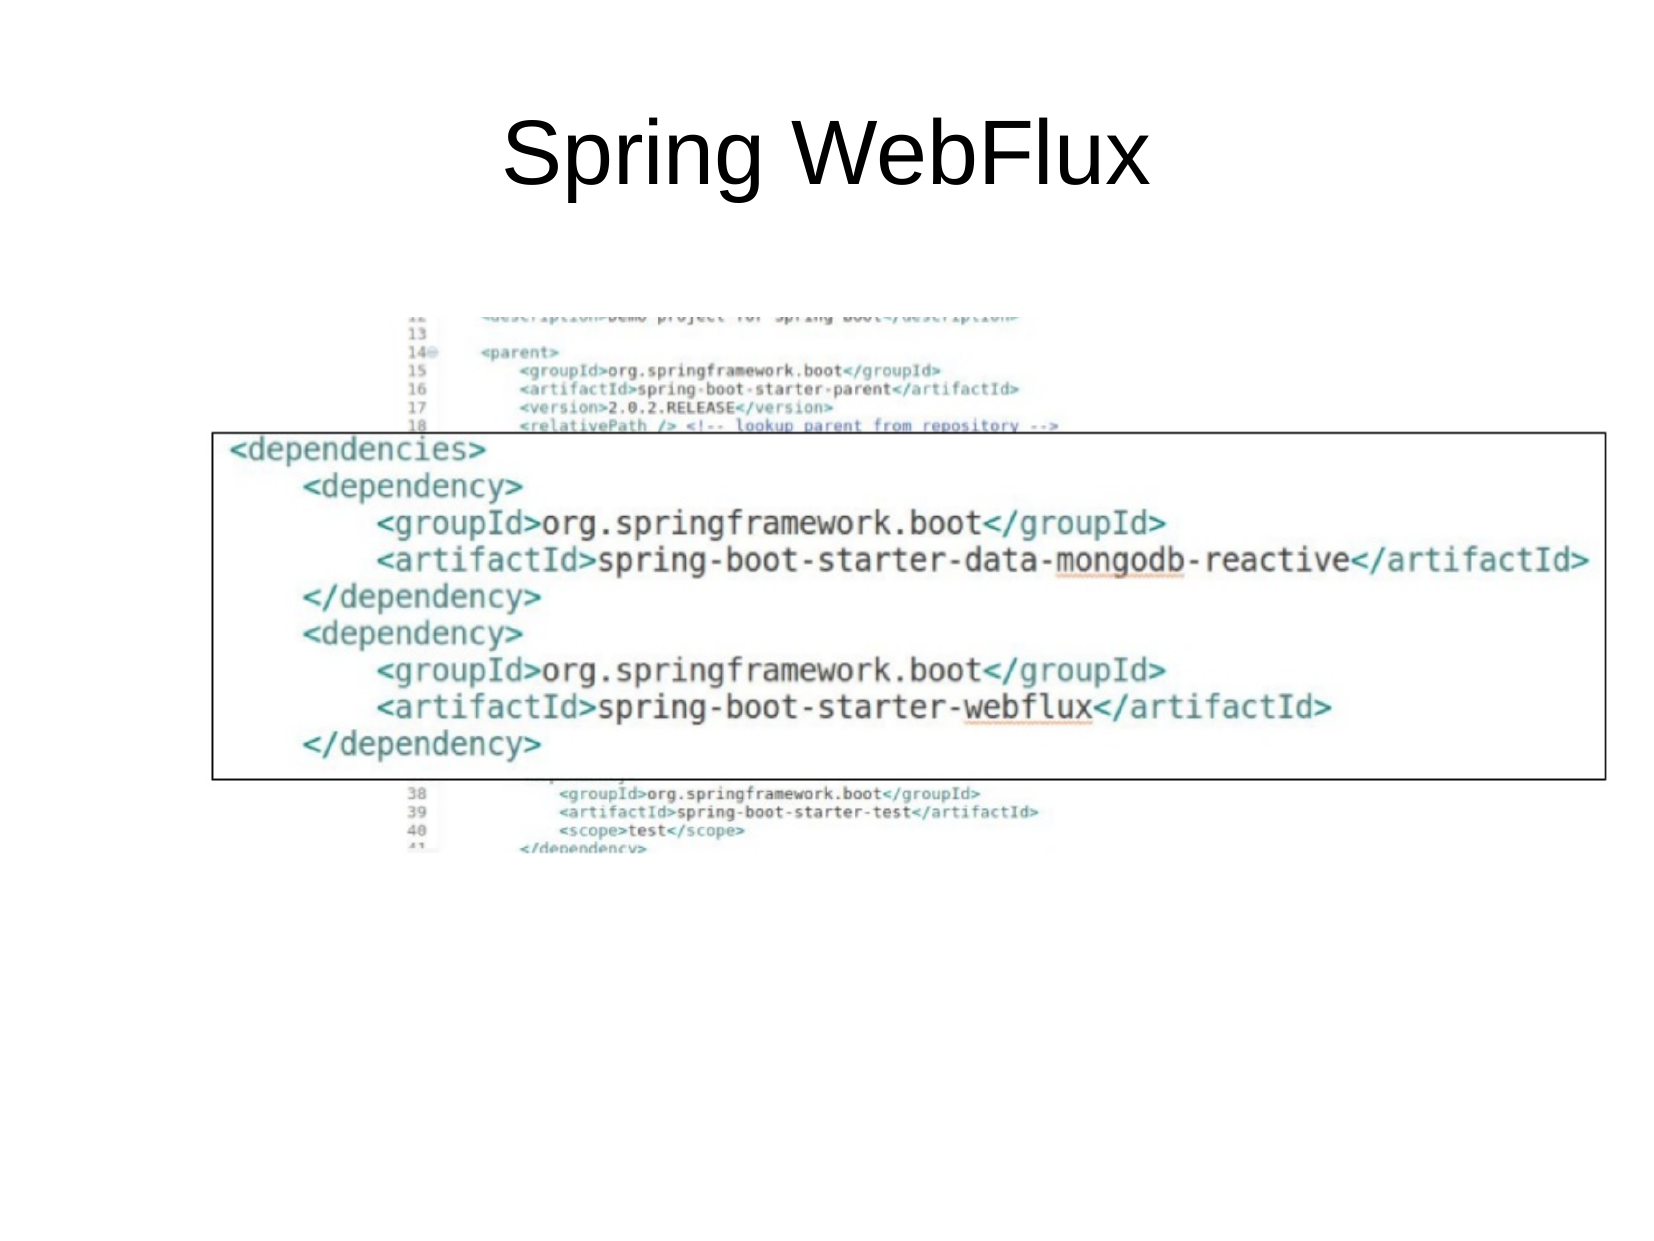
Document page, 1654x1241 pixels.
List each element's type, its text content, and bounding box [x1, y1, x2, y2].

picture [0, 317, 1654, 863]
title Spring WebFlux [82, 49, 1571, 257]
